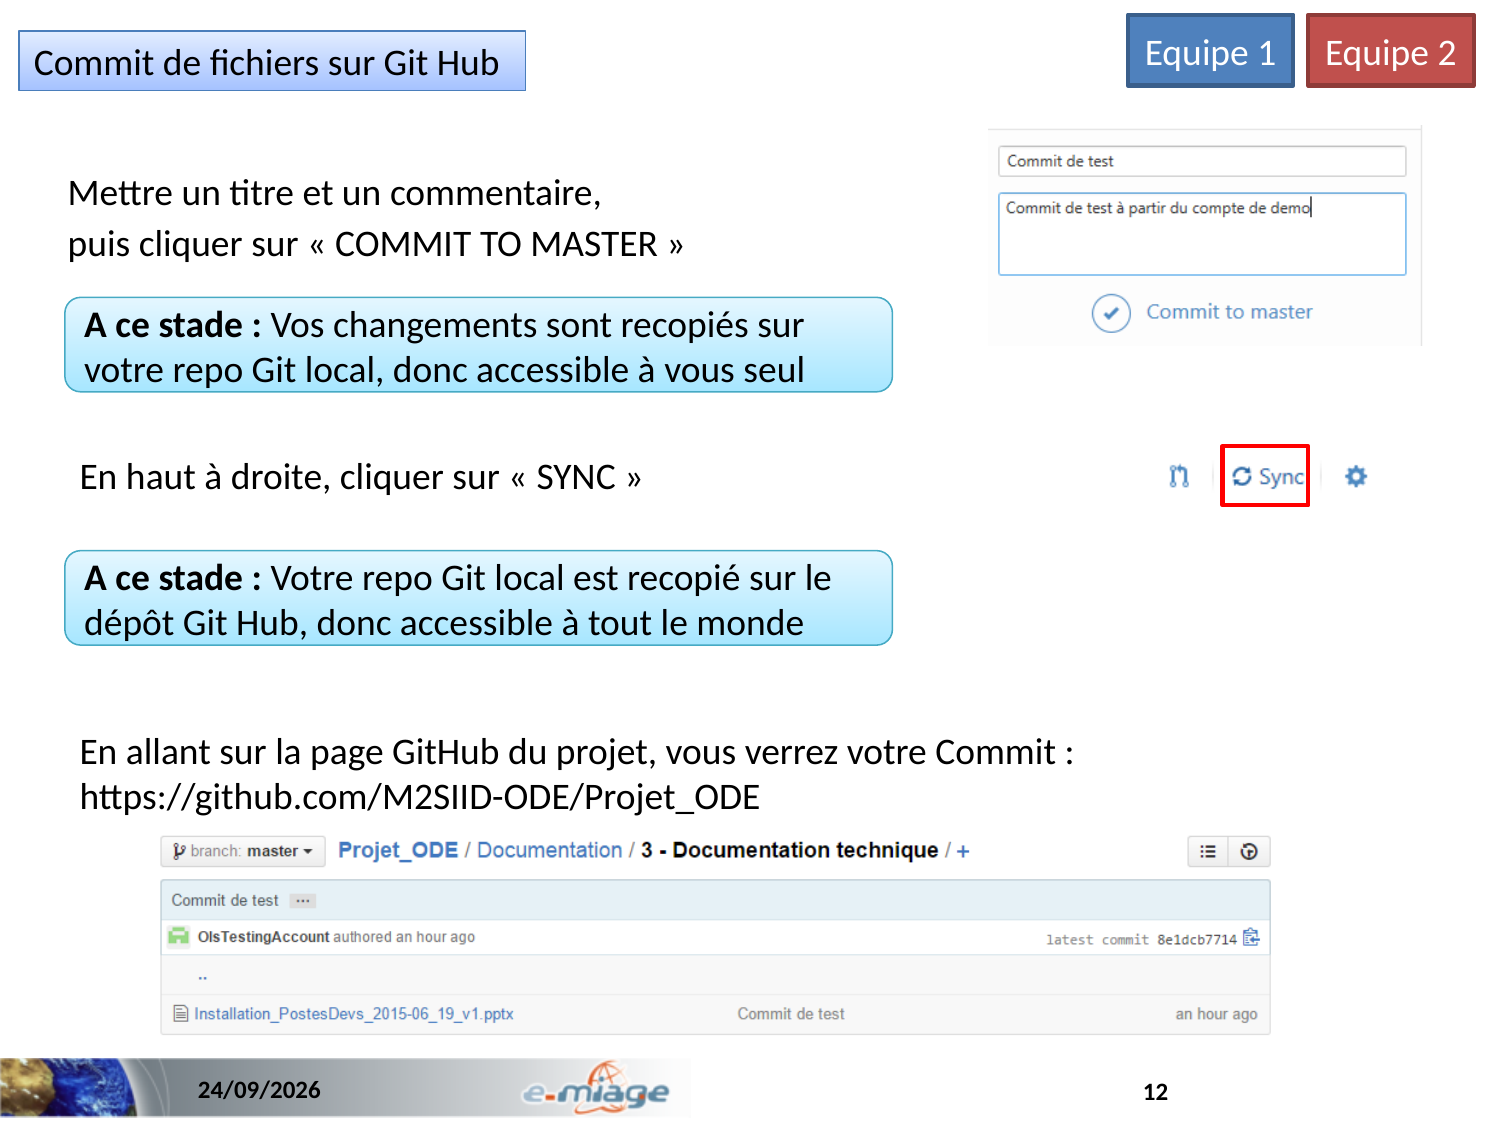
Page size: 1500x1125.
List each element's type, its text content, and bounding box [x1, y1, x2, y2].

picture [140, 825, 1289, 1046]
text_box A ce stade : Votre repo Git local est recopié sur le dépôt Git Hub, donc accessible à tout le monde [64, 550, 893, 646]
picture [988, 125, 1434, 347]
text_box En haut à droite, cliquer sur « SYNC » [64, 444, 815, 505]
text_box Commit de fichiers sur Git Hub [18, 30, 526, 91]
picture [1225, 448, 1306, 503]
picture [0, 1058, 691, 1118]
text_box Equipe 1 [1127, 14, 1294, 86]
text_box Equipe 2 [1308, 14, 1474, 86]
text_box Mettre un titre et un commentaire, puis cliquer sur « COMMIT TO MASTER » [53, 160, 803, 272]
text_box A ce stade : Vos changements sont recopiés sur votre repo Git local, donc accessible à vous seul [64, 297, 893, 392]
text_box En allant sur la page GitHub du projet, vous verrez votre Commit : https://github.com/M2SIID-ODE/Projet_ODE [64, 719, 1309, 825]
picture [1128, 445, 1383, 519]
